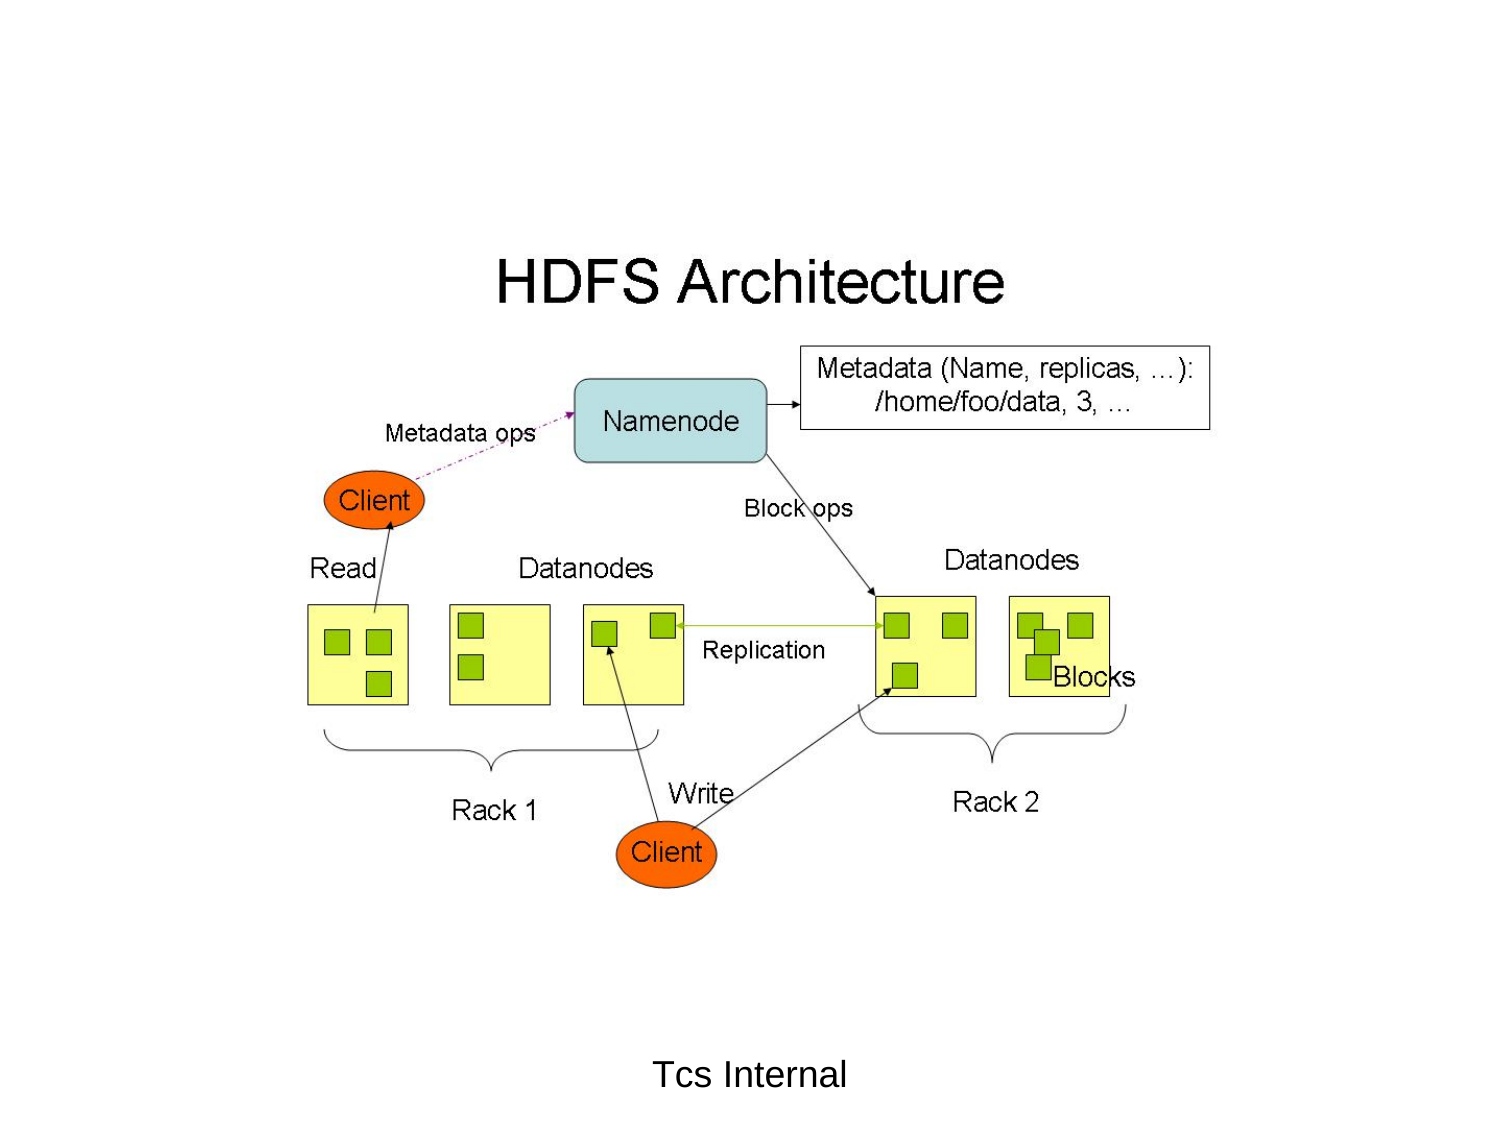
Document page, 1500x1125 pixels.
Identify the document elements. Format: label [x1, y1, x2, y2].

picture [249, 187, 1251, 938]
